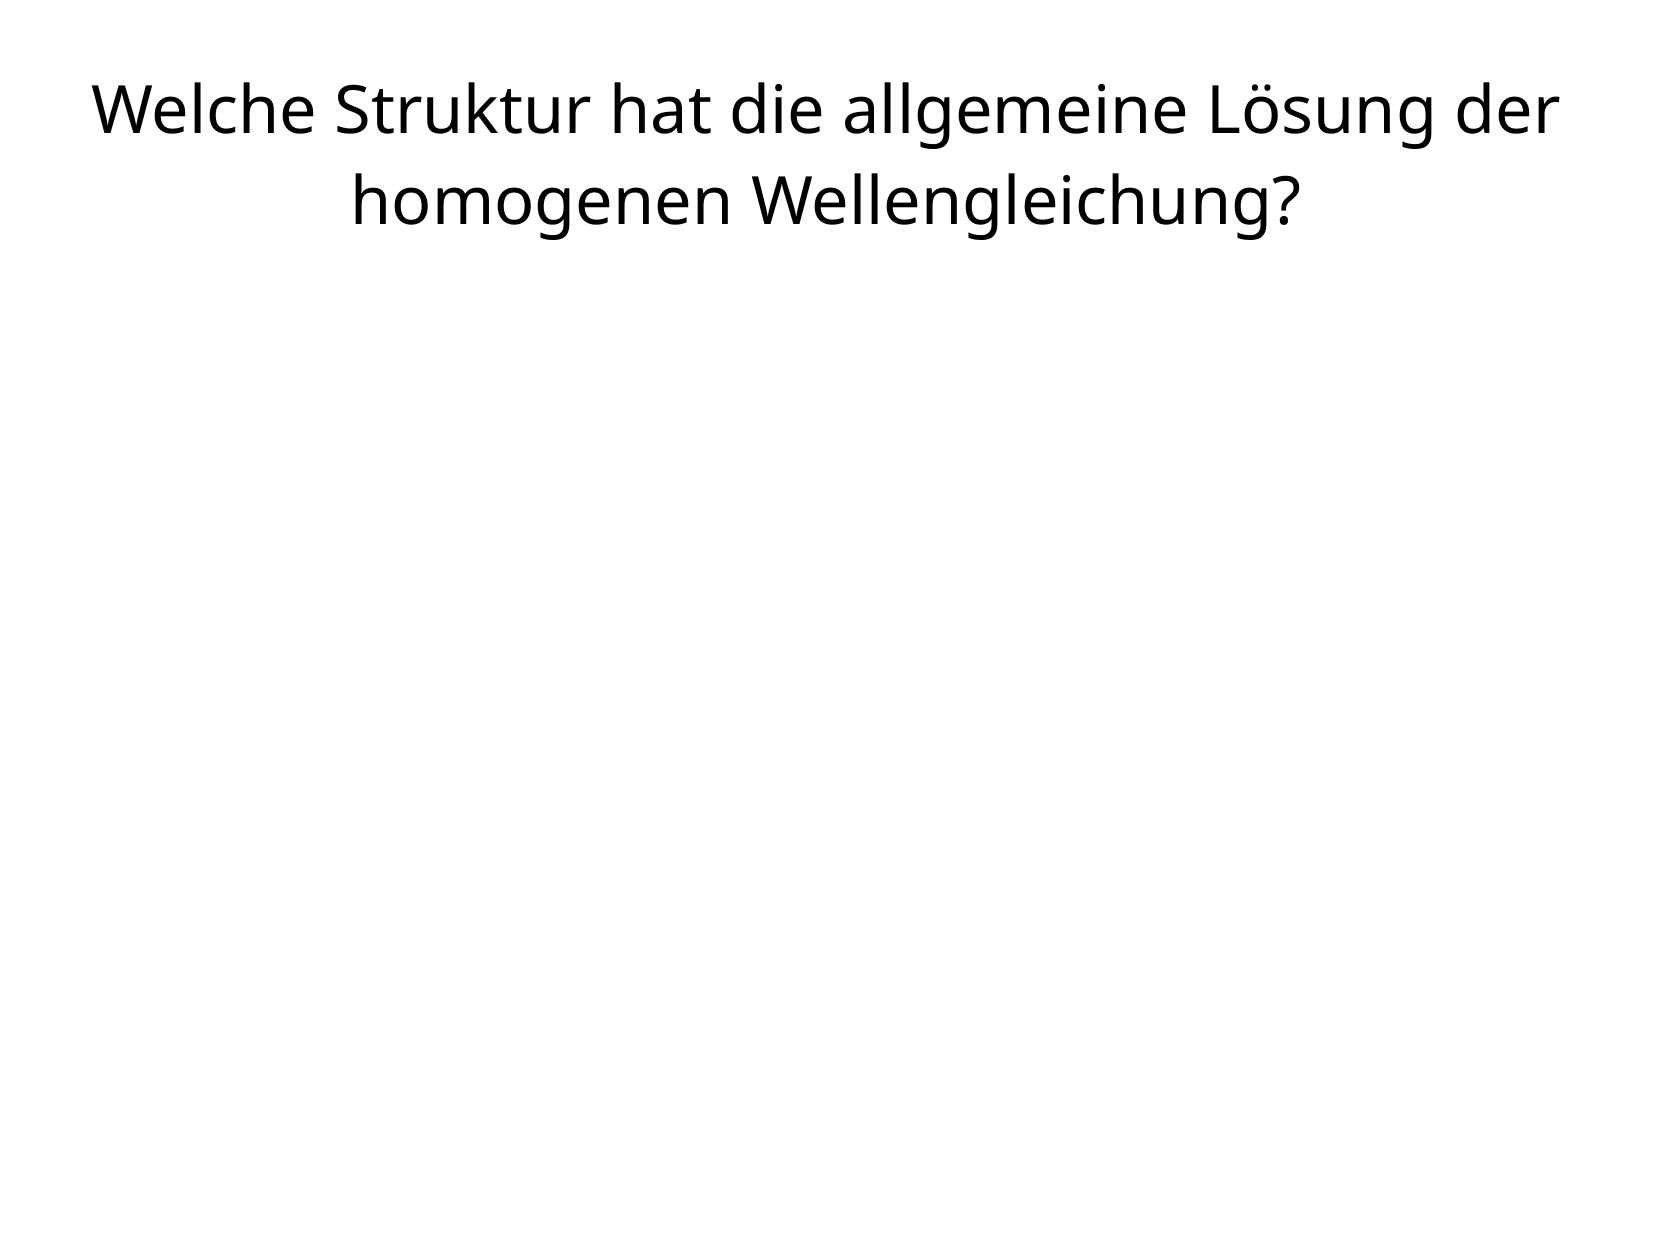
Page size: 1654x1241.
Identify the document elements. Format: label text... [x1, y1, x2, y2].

title Welche Struktur hat die allgemeine Lösung der homogenen Wellengleichung? [82, 49, 1571, 257]
